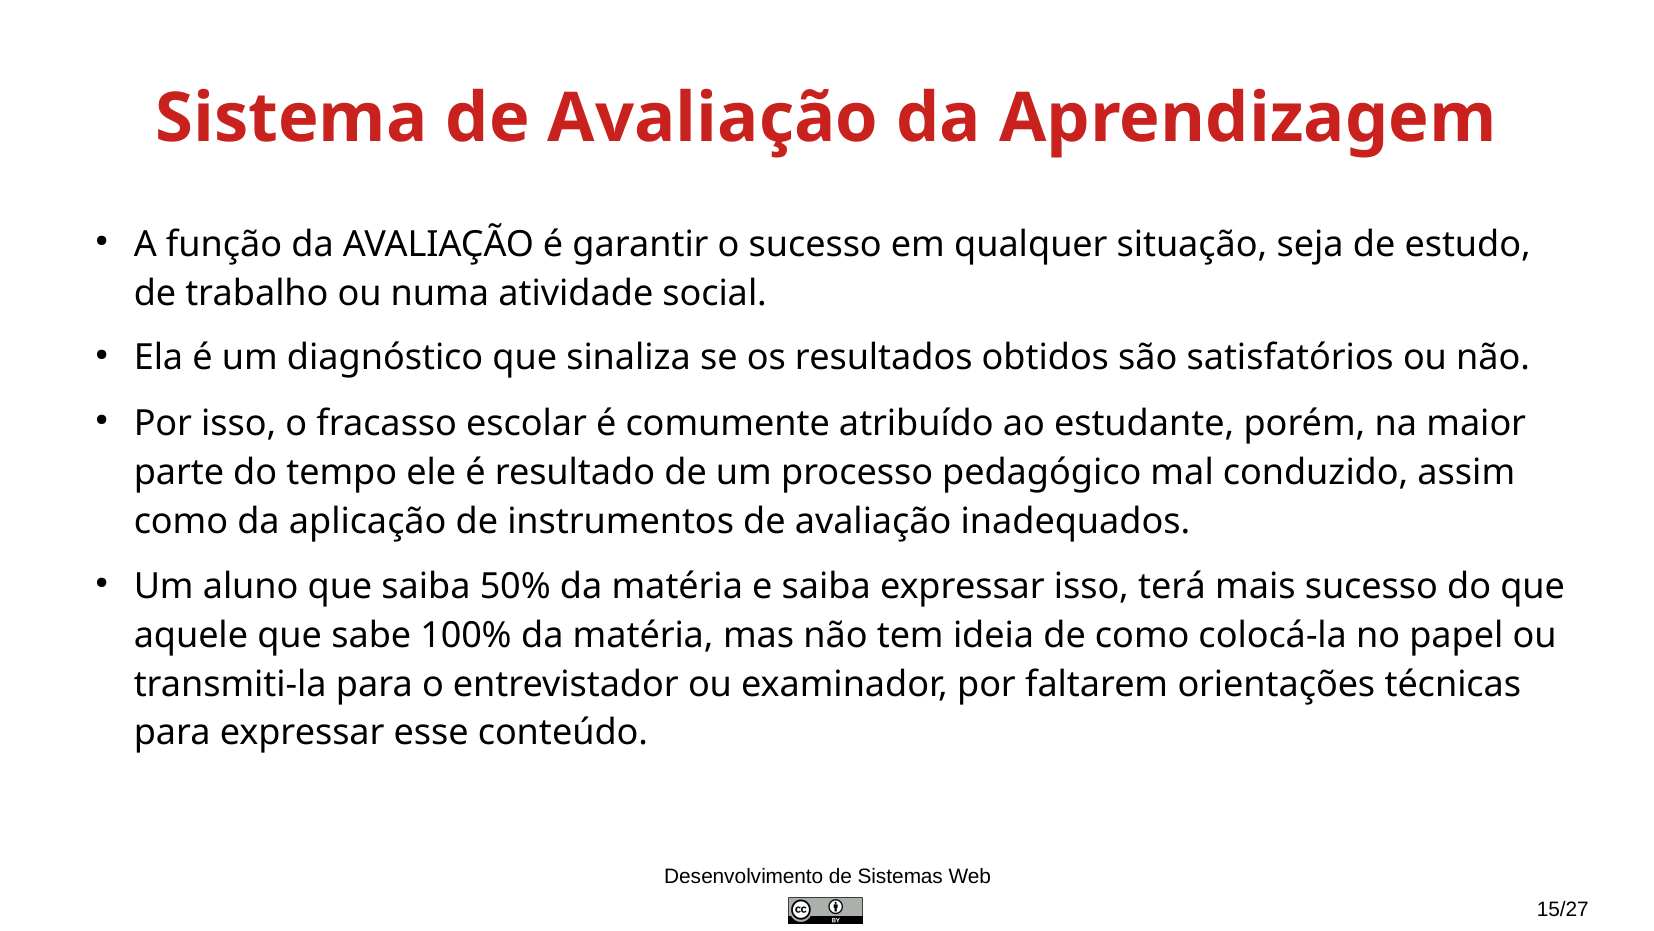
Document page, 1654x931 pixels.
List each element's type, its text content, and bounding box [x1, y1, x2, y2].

title Sistema de Avaliação da Aprendizagem [82, 37, 1571, 193]
list A função da AVALIAÇÃO é garantir o sucesso em qualquer situação, seja de estudo, de trabalho ou numa atividade social. Ela é um diagnóstico que sinaliza se os resultados obtidos são satisfatórios ou não. Por isso, o fracasso escolar é comumente atribuído ao estudante, porém, na maior parte do tempo ele é resultado de um processo pedagógico mal conduzido, assim como da aplicação de instrumentos de avaliação inadequados. Um aluno que saiba 50% da matéria e saiba expressar isso, terá mais sucesso do que aquele que sabe 100% da matéria, mas não tem ideia de como colocá-la no papel ou transmiti-la para o entrevistador ou examinador, por faltarem orientações técnicas para expressar esse conteúdo. [82, 217, 1571, 827]
picture [788, 897, 863, 924]
